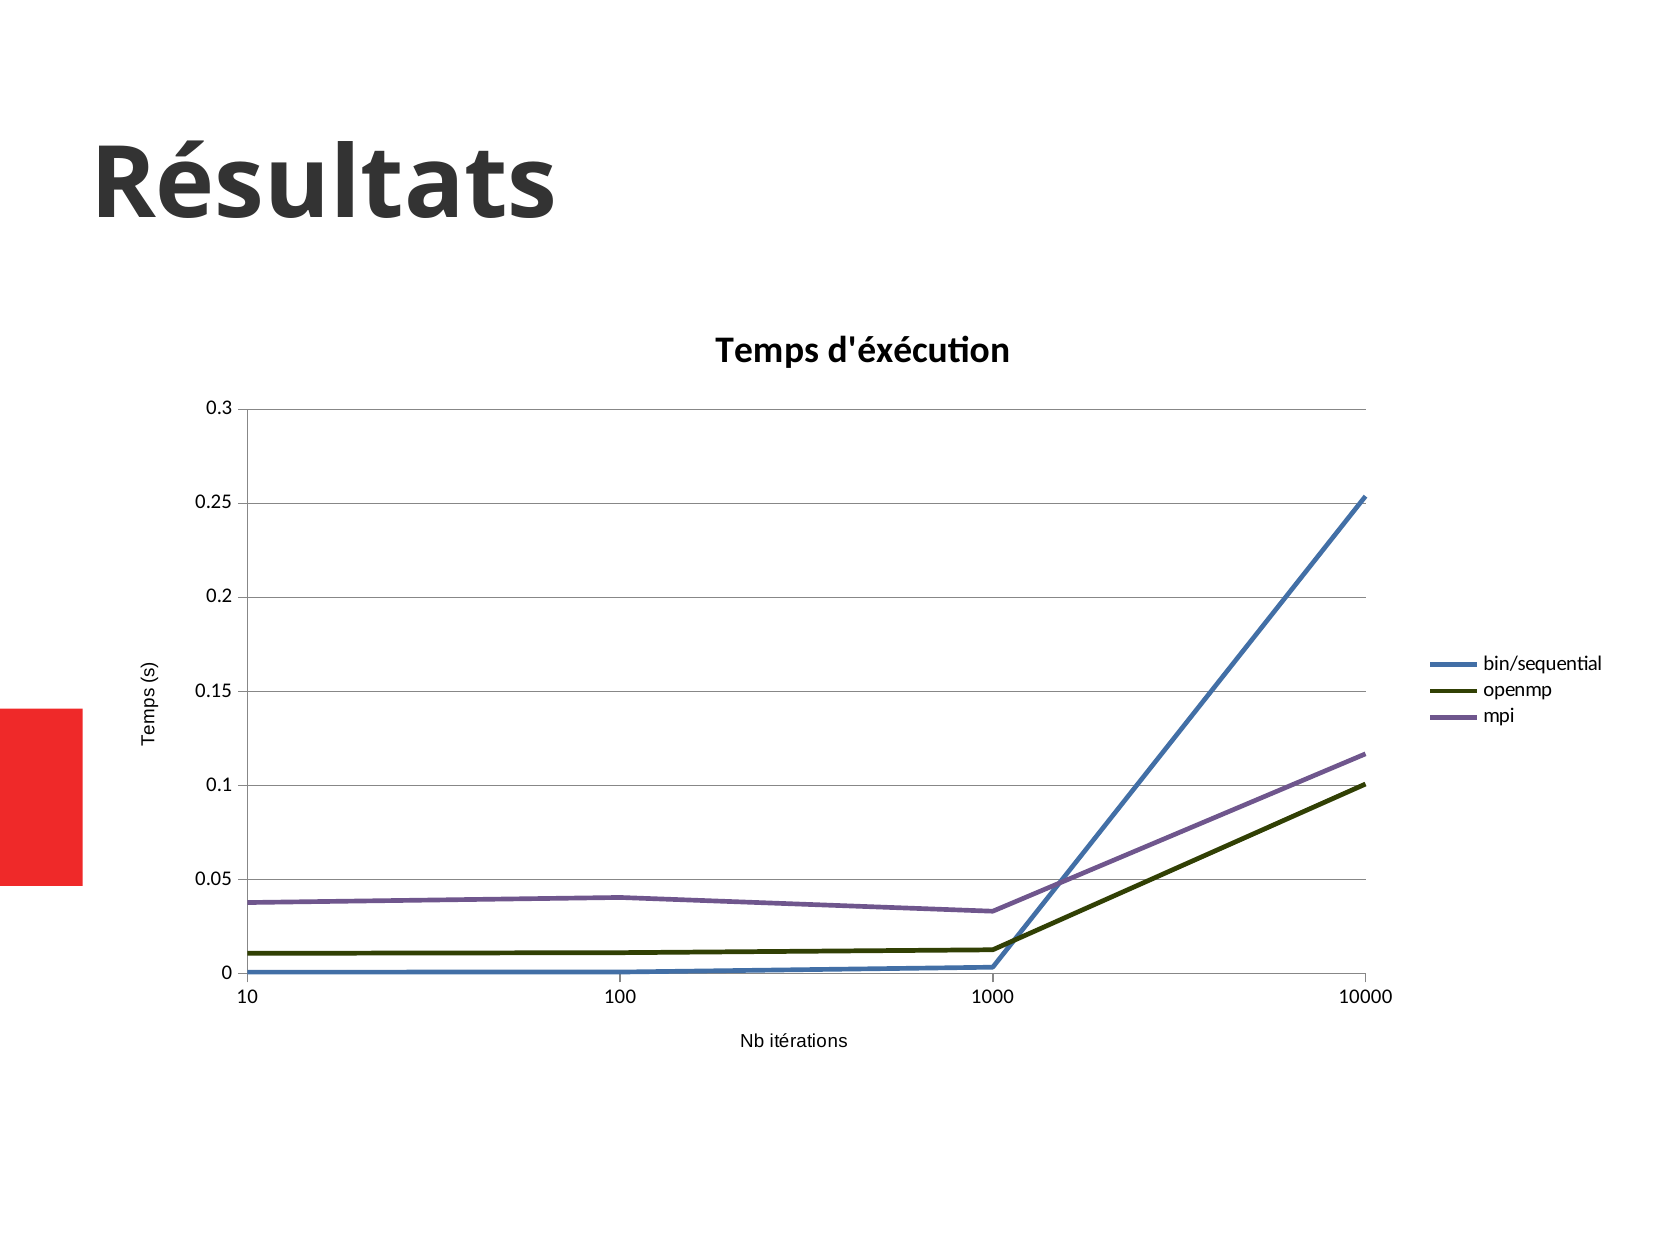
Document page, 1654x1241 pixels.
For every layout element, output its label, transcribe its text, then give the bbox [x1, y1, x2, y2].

title Résultats [90, 60, 1496, 297]
chart [105, 300, 1622, 1083]
